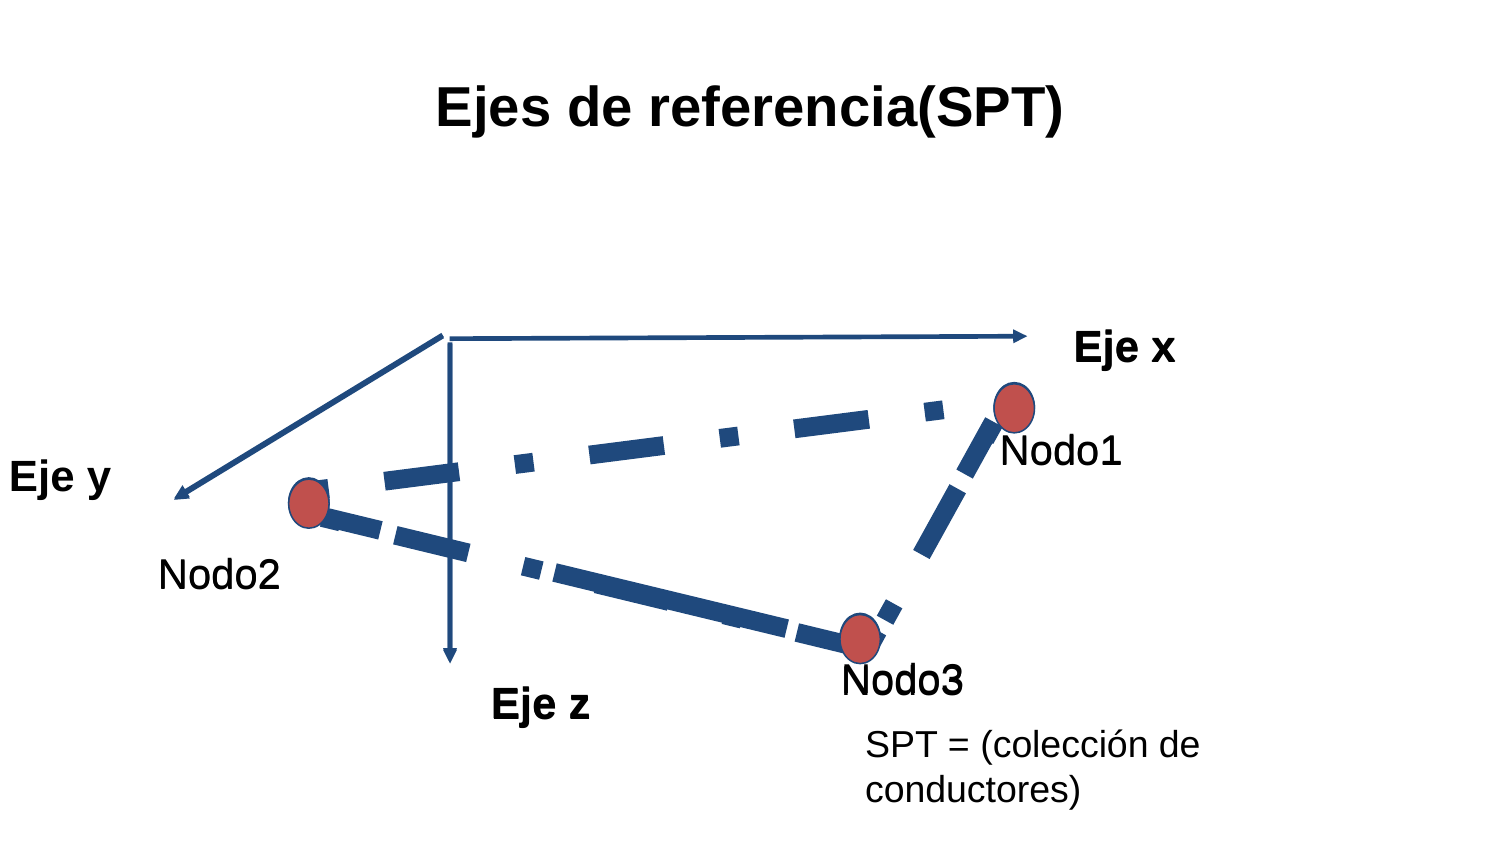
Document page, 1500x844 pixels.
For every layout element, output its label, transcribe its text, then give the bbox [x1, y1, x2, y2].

text_box [994, 382, 1035, 433]
text_box Nodo1 [987, 411, 1233, 473]
text_box Nodo3 [828, 640, 1074, 703]
text_box Ejes de referencia(SPT) [74, 33, 1425, 175]
text_box Nodo1 [987, 411, 998, 424]
text_box SPT = (colección de conductores) [852, 707, 1431, 803]
text_box Eje z [478, 663, 650, 727]
text_box Eje y [0, 435, 168, 498]
text_box Eje x [1061, 305, 1233, 369]
text_box [288, 477, 330, 529]
text_box [839, 613, 881, 664]
text_box Nodo2 [145, 535, 391, 597]
